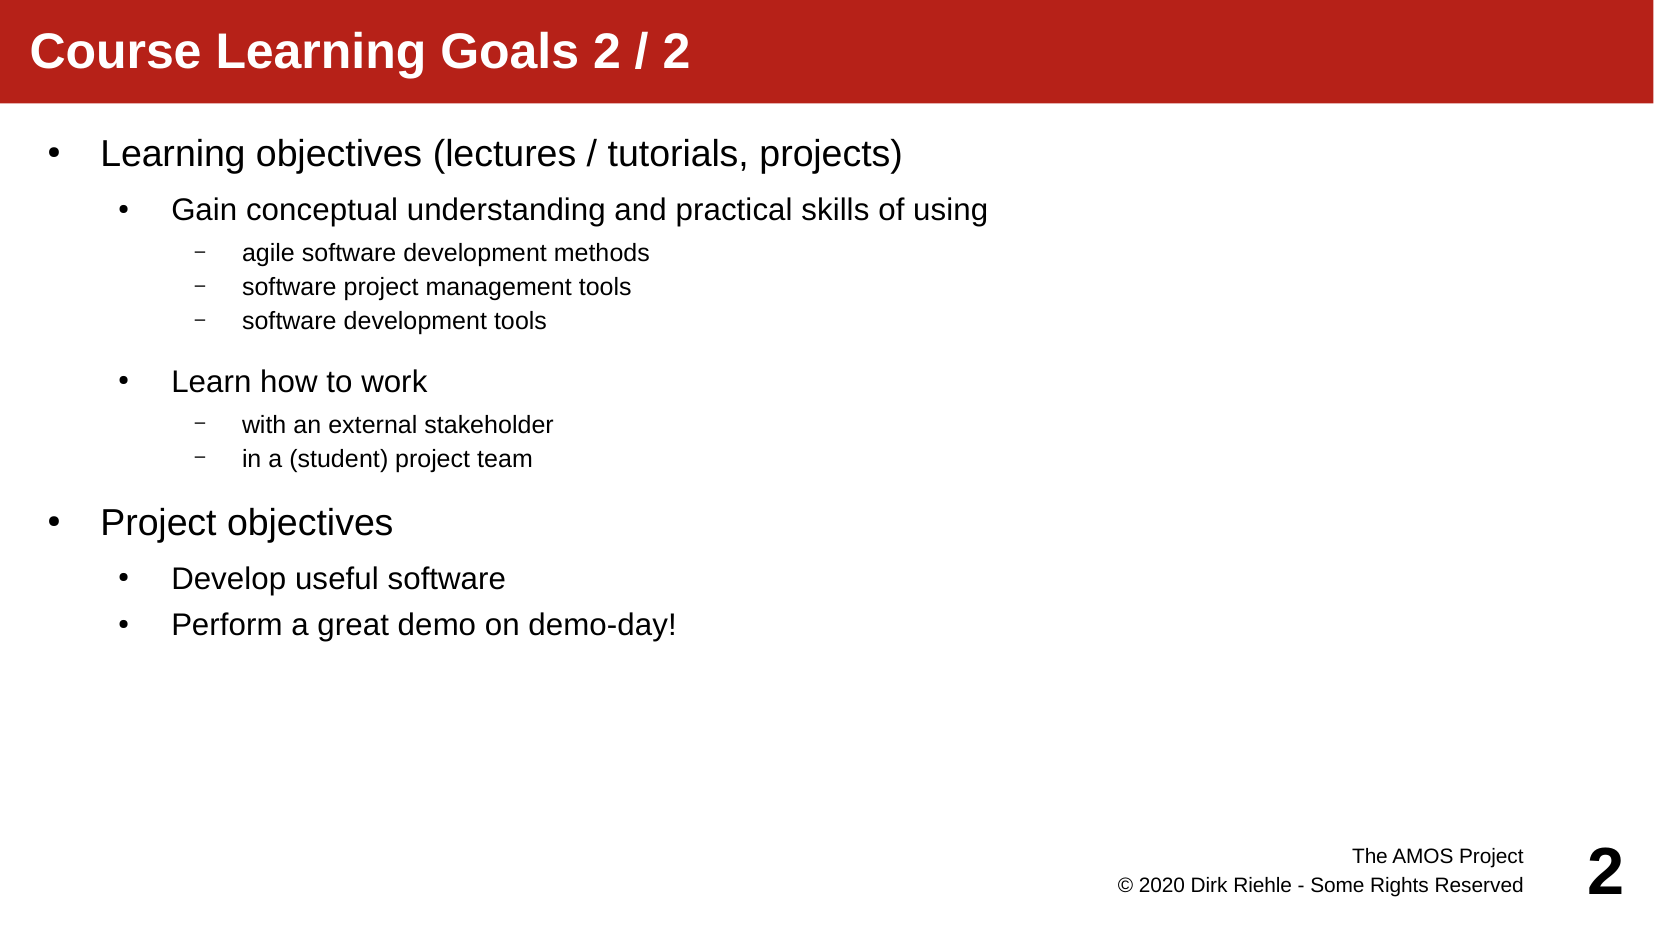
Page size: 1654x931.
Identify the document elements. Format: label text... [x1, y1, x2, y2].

list Learning objectives (lectures / tutorials, projects) Gain conceptual understanding and practical skills of using agile software development methods software project management tools software development tools Learn how to work with an external stakeholder in a (student) project team Project objectives Develop useful software Perform a great demo on demo-day! [29, 132, 1625, 798]
title Course Learning Goals 2 / 2 [0, 0, 1654, 104]
